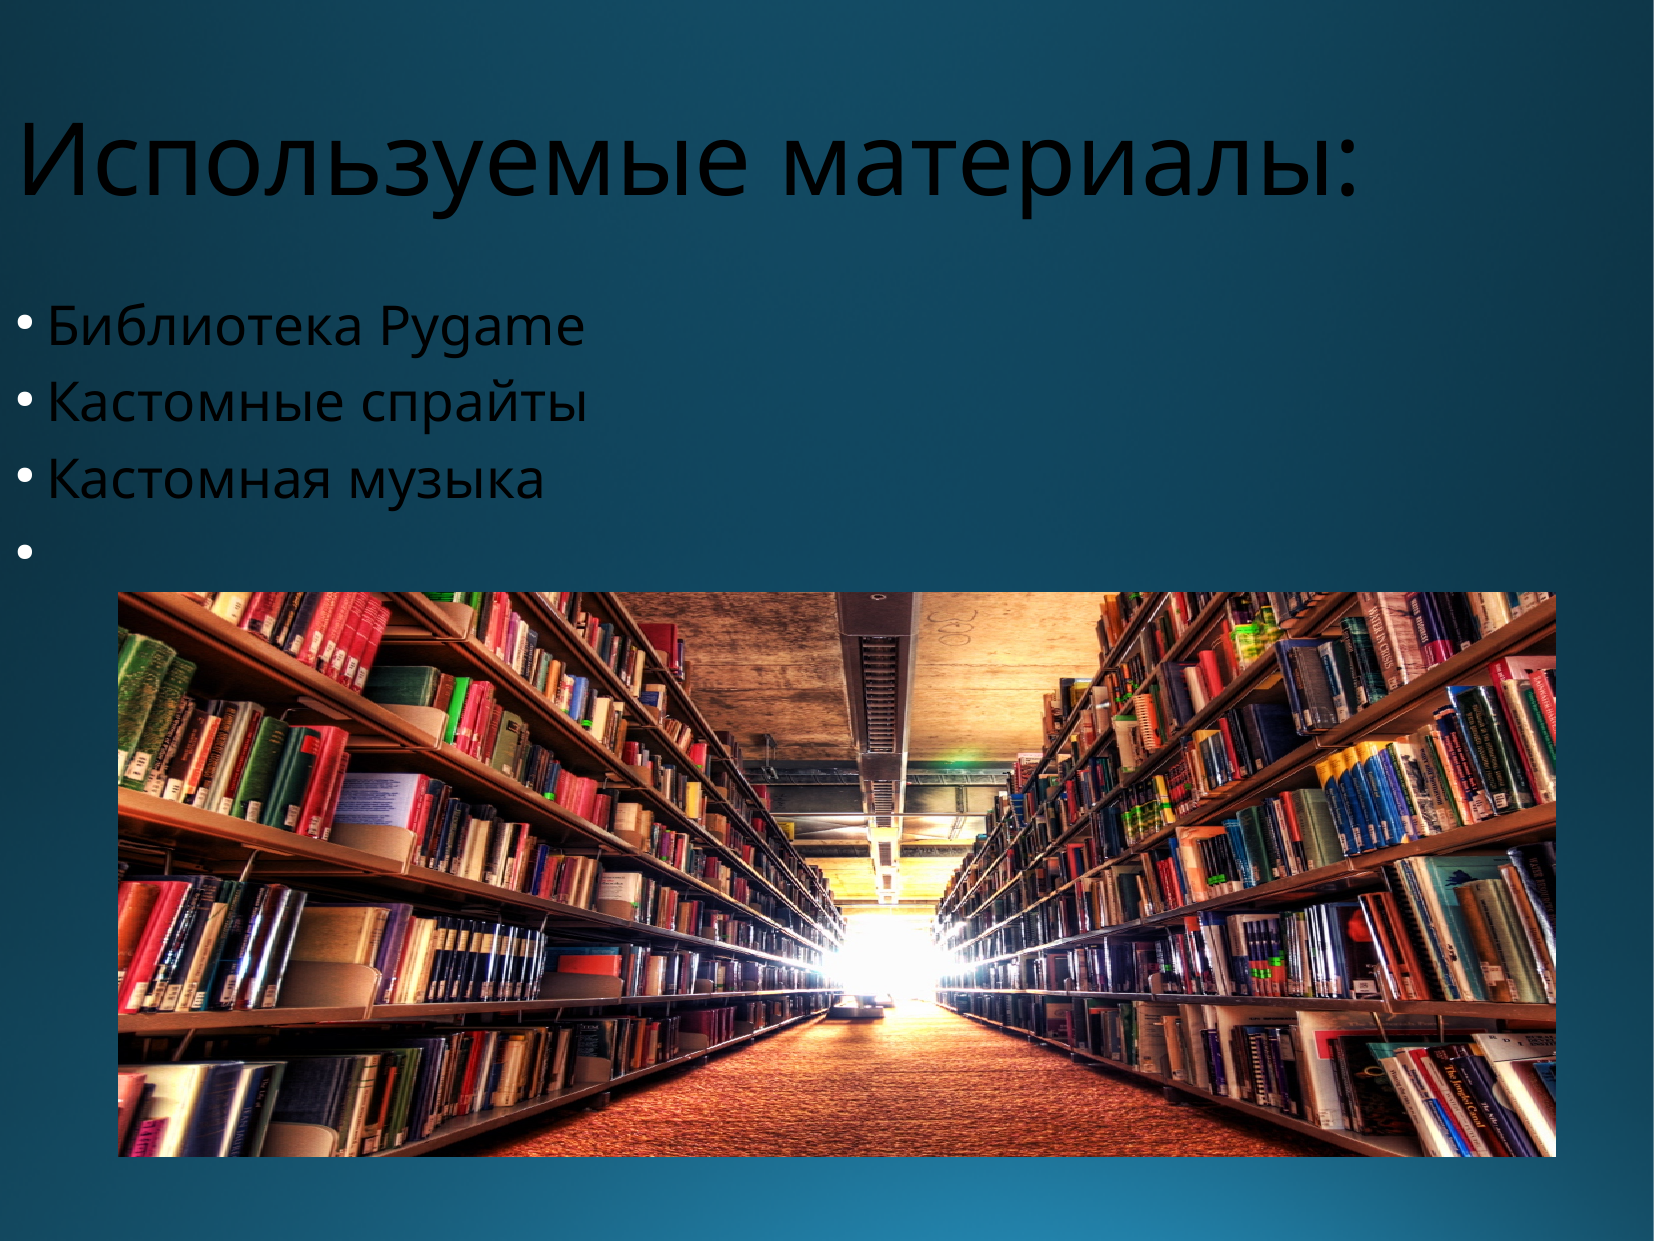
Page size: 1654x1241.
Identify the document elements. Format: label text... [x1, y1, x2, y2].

picture [118, 592, 1556, 1157]
title Используемые материалы: [0, 59, 1489, 267]
list Библиотека Pygame Кастомные спрайты Кастомная музыка [0, 290, 1489, 1109]
